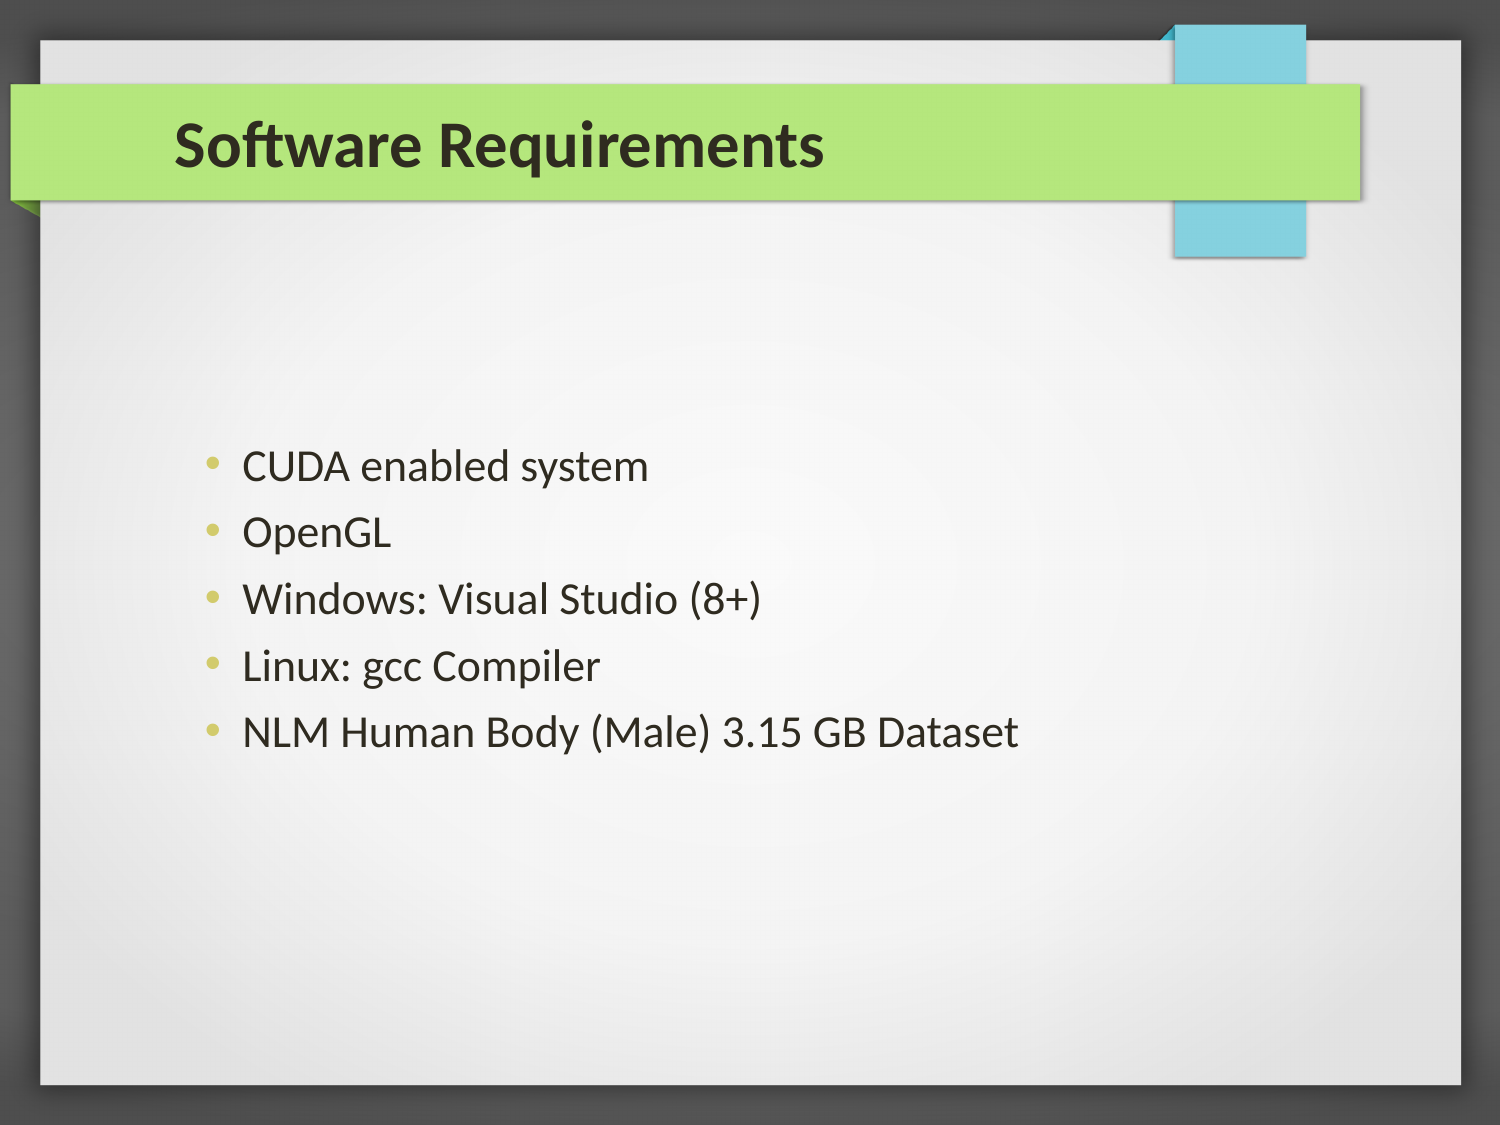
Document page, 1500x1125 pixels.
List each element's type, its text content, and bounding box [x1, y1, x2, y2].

text_box Software Requirements [47, 101, 1036, 189]
title [62, 37, 1325, 325]
picture [0, 0, 1500, 1125]
list CUDA enabled system OpenGL Windows: Visual Studio (8+) Linux: gcc Compiler NLM Human Body (Male) 3.15 GB Dataset [62, 366, 1313, 1125]
